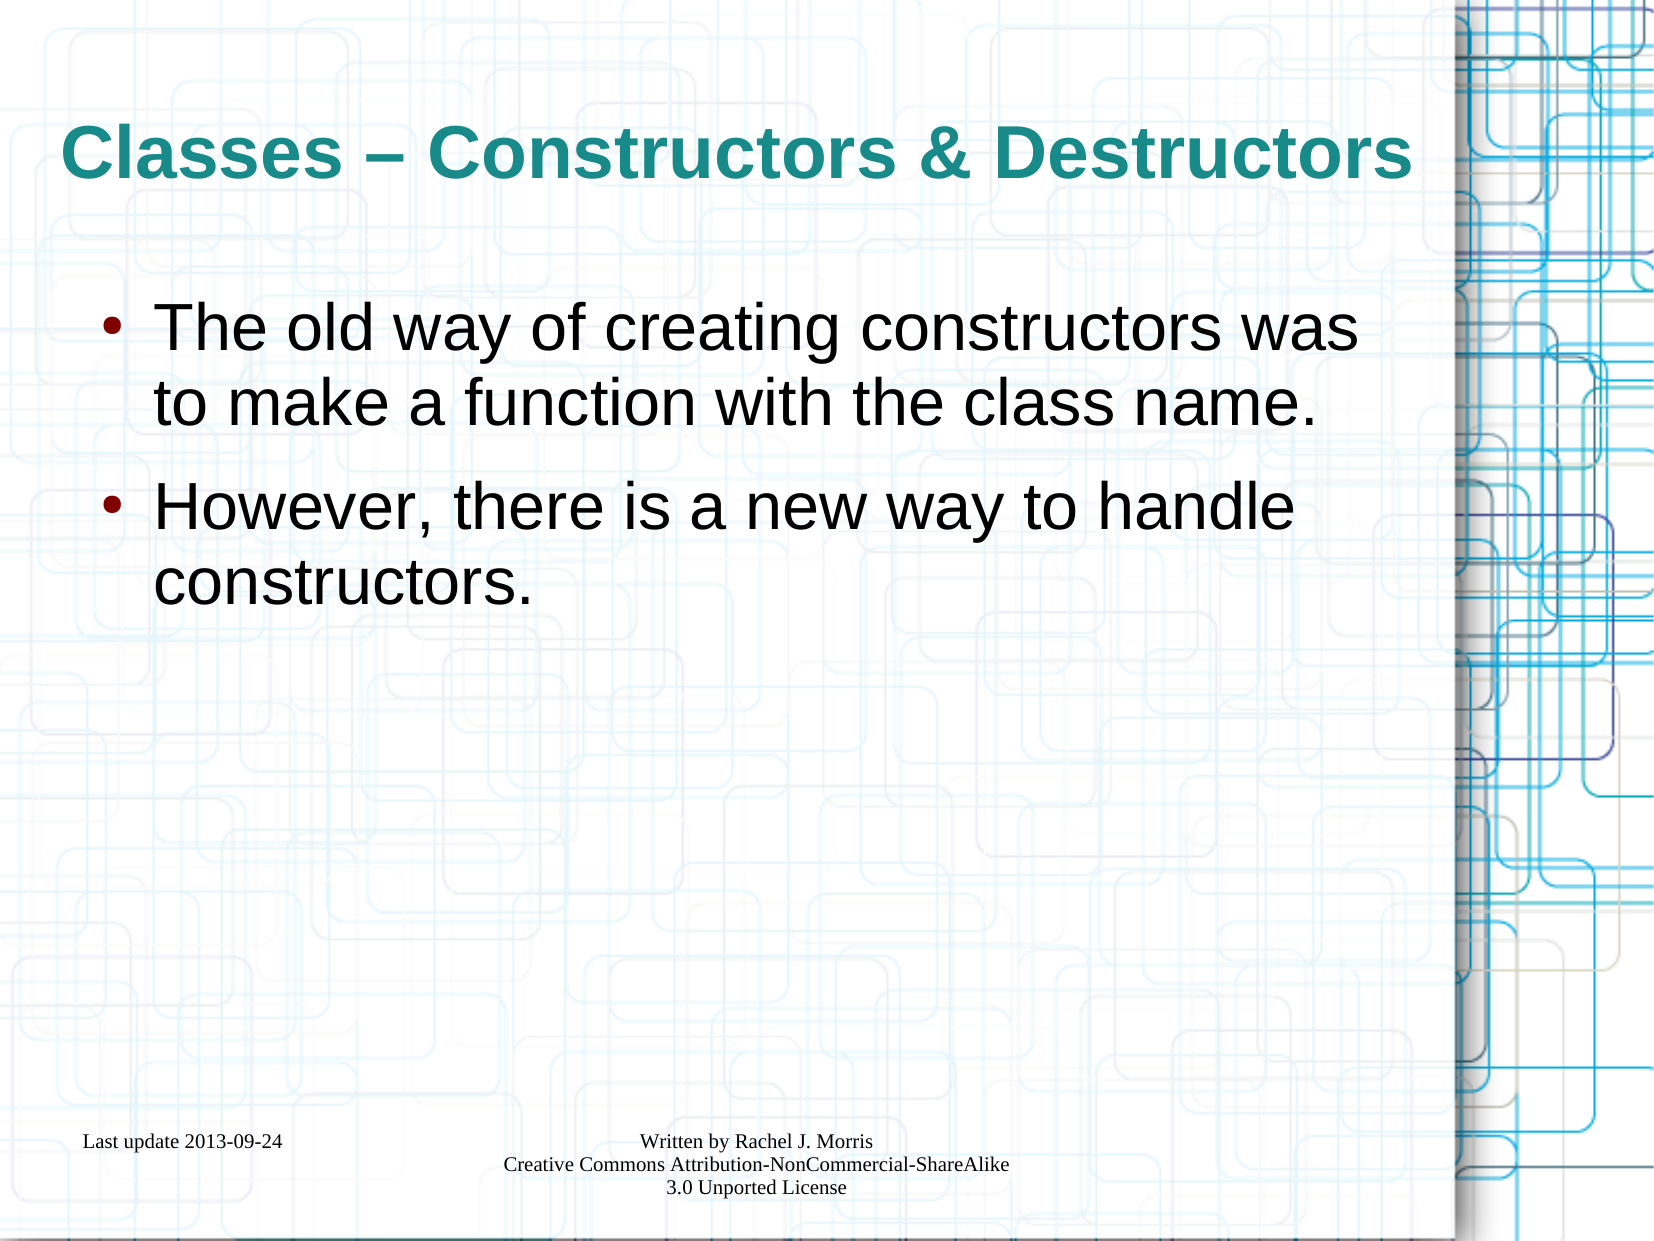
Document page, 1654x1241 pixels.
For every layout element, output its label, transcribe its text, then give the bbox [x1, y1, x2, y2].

picture [0, 0, 1654, 1241]
list The old way of creating constructors was to make a function with the class name. However, there is a new way to handle constructors. [82, 290, 1418, 1010]
title Classes – Constructors & Destructors [59, 49, 1418, 257]
